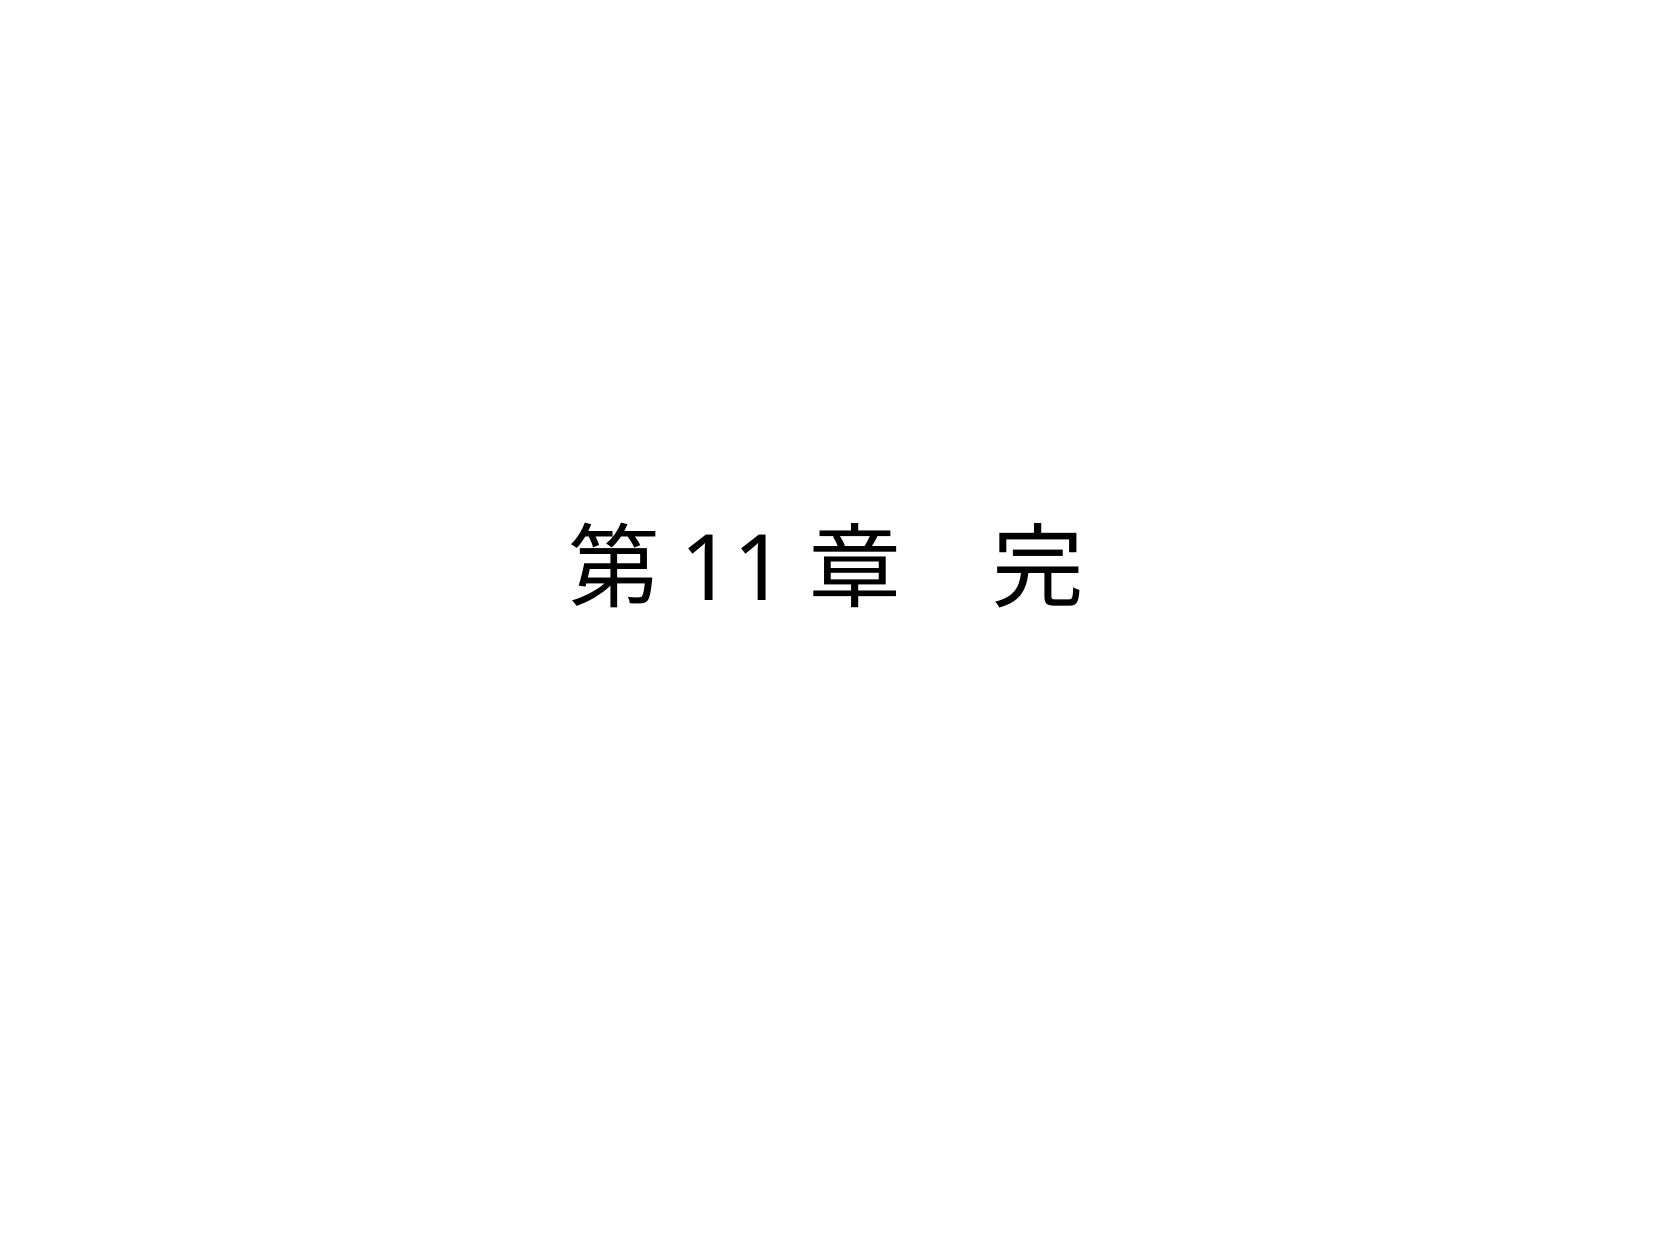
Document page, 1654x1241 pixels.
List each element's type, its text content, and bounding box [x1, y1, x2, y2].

title 第 11 章 完 [82, 456, 1571, 664]
